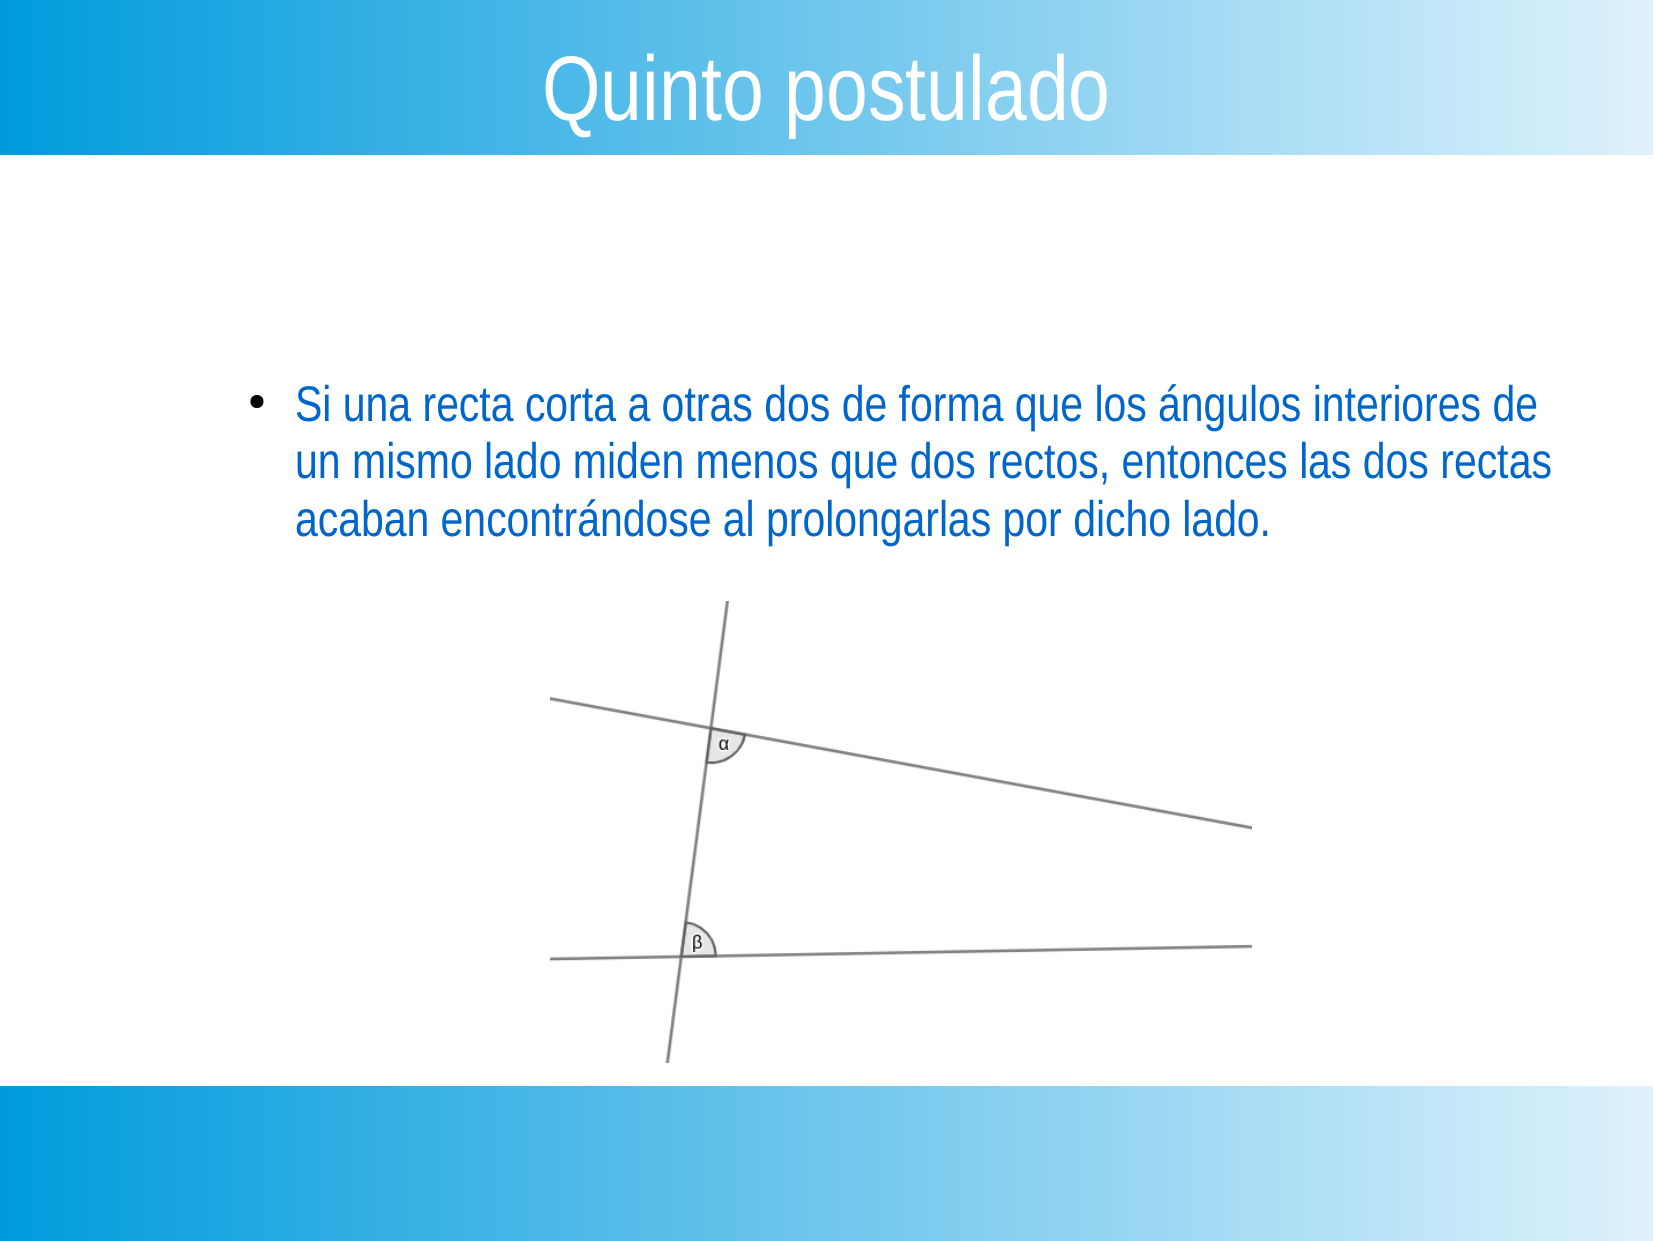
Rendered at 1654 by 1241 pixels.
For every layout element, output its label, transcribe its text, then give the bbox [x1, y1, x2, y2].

picture [550, 601, 1252, 1063]
title Quinto postulado [82, 35, 1571, 141]
list Si una recta corta a otras dos de forma que los ángulos interiores de un mismo lado miden menos que dos rectos, entonces las dos rectas acaban encontrándose al prolongarlas por dicho lado. [82, 290, 1571, 1010]
